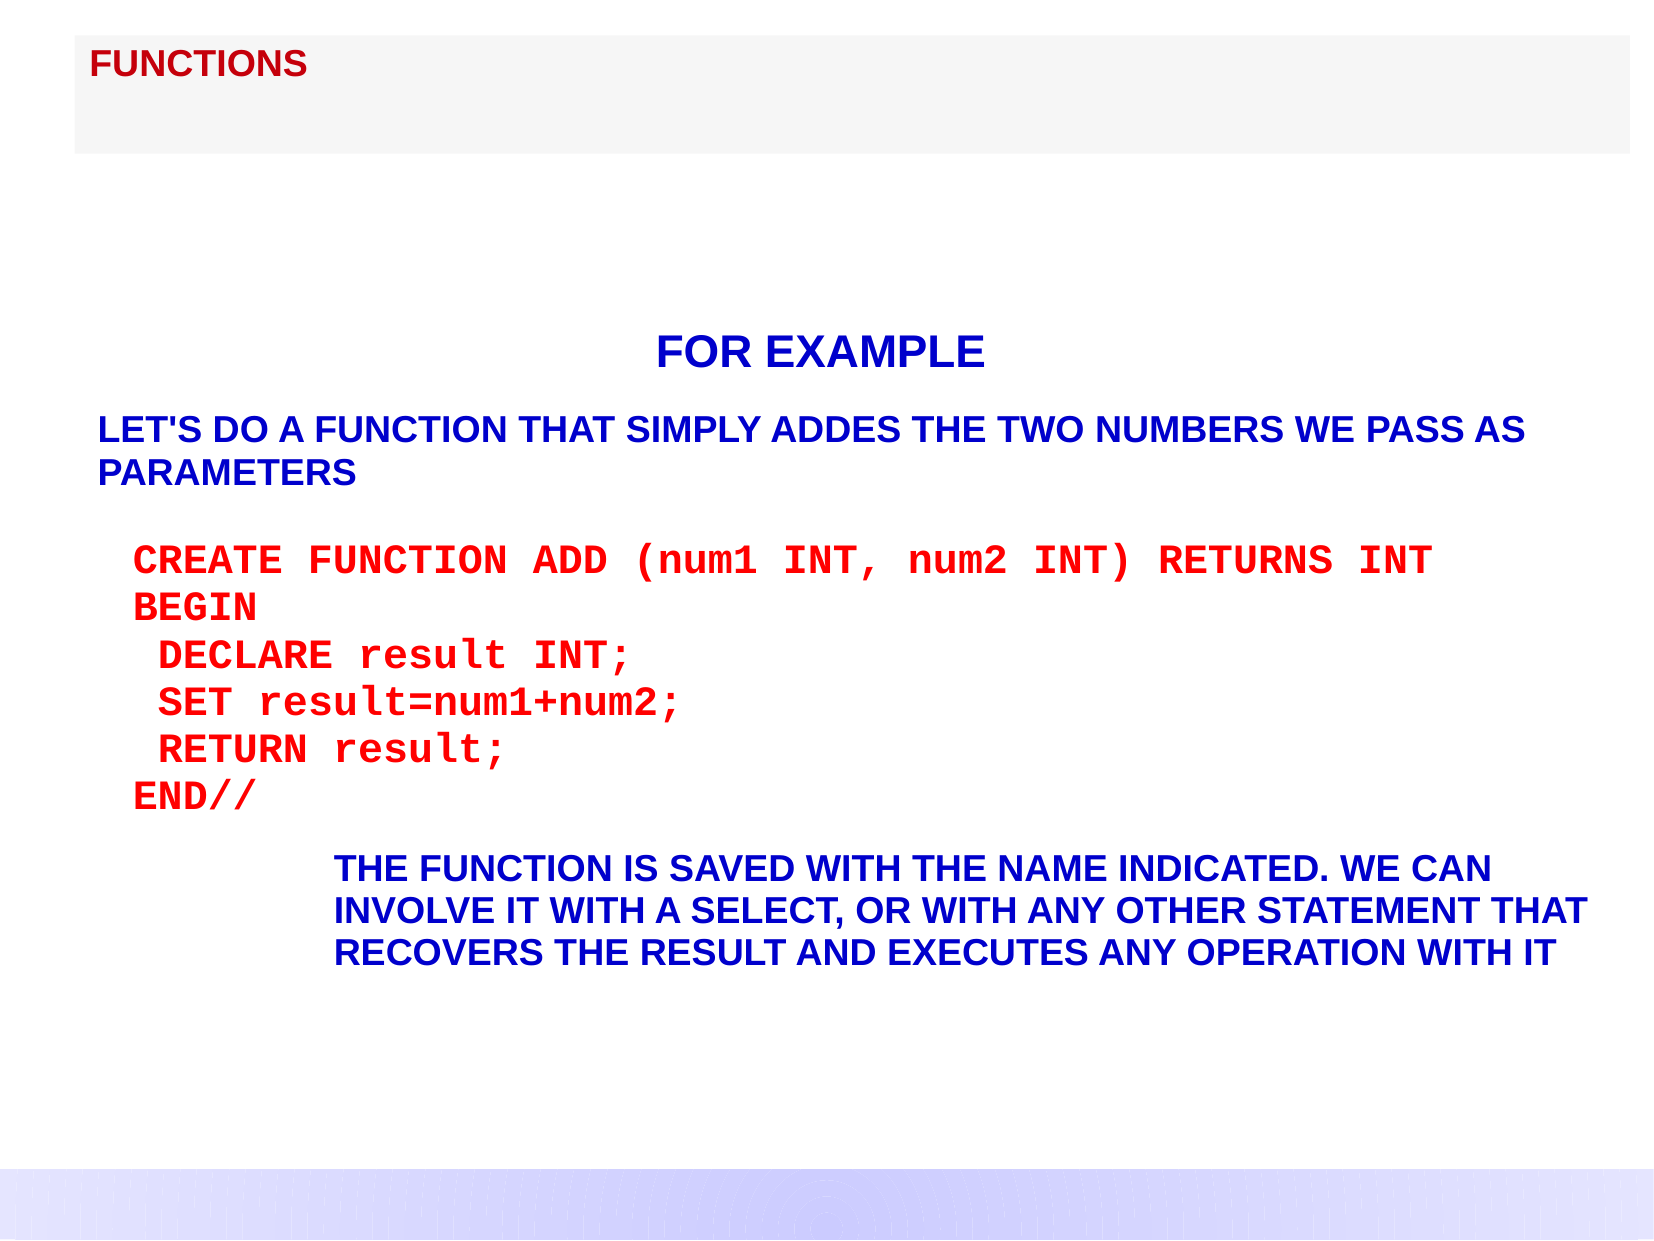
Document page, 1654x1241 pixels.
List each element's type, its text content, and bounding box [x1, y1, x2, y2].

text_box [0, 304, 1654, 1221]
text_box LET'S DO A FUNCTION THAT SIMPLY ADDES THE TWO NUMBERS WE PASS AS PARAMETERS [82, 401, 1607, 503]
text_box FUNCTIONS [74, 35, 1630, 154]
text_box THE FUNCTION IS SAVED WITH THE NAME INDICATED. WE CAN INVOLVE IT WITH A SELECT, OR WITH ANY OTHER STATEMENT THAT RECOVERS THE RESULT AND EXECUTES ANY OPERATION WITH IT [318, 839, 1619, 1028]
text_box FOR EXAMPLE [129, 318, 1512, 390]
text_box CREATE FUNCTION ADD (num1 INT, num2 INT) RETURNS INT BEGIN DECLARE result INT; SET result=num1+num2; RETURN result; END// [118, 531, 1595, 845]
